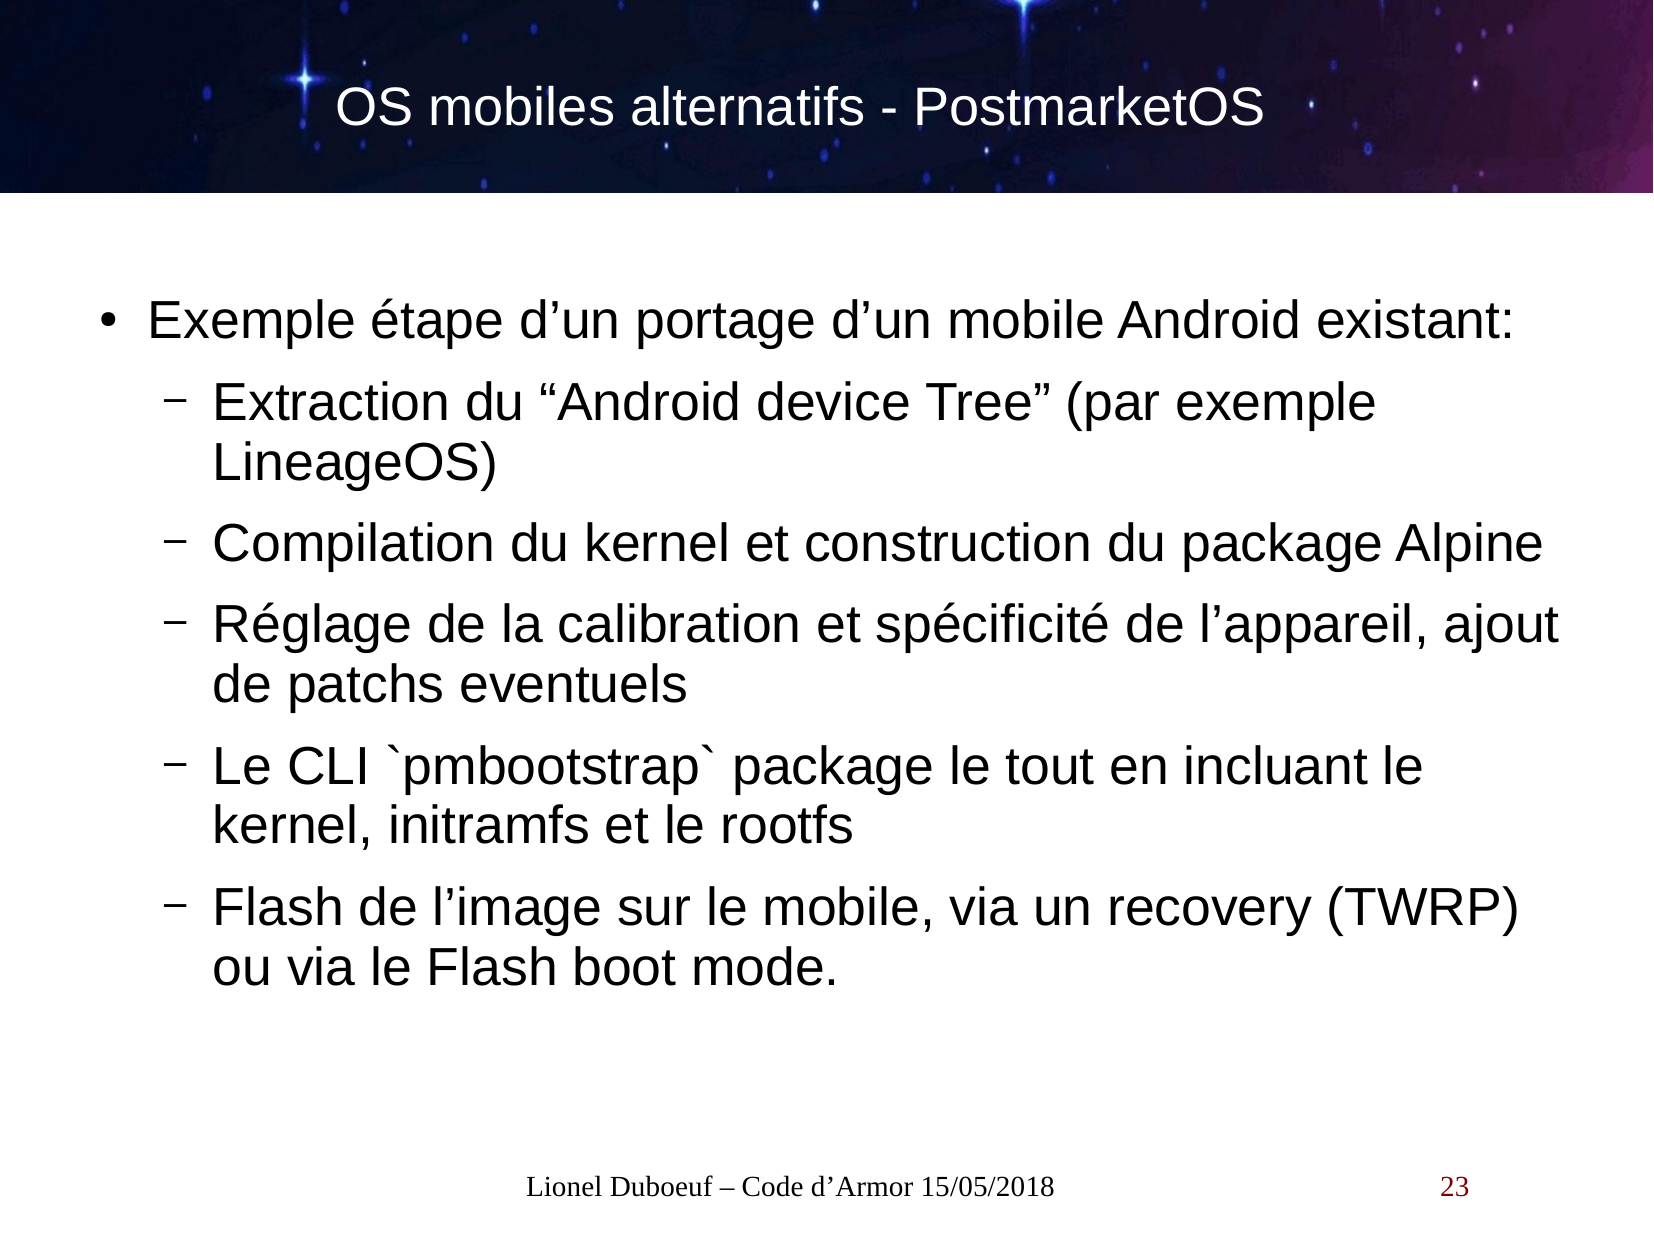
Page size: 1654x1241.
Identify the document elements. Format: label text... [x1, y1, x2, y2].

title OS mobiles alternatifs - PostmarketOS [57, 2, 1546, 211]
list Exemple étape d’un portage d’un mobile Android existant: Extraction du “Android device Tree” (par exemple LineageOS) Compilation du kernel et construction du package Alpine Réglage de la calibration et spécificité de l’appareil, ajout de patchs eventuels Le CLI `pmbootstrap` package le tout en incluant le kernel, initramfs et le rootfs Flash de l’image sur le mobile, via un recovery (TWRP) ou via le Flash boot mode. [82, 290, 1571, 1010]
picture [0, 0, 1653, 193]
